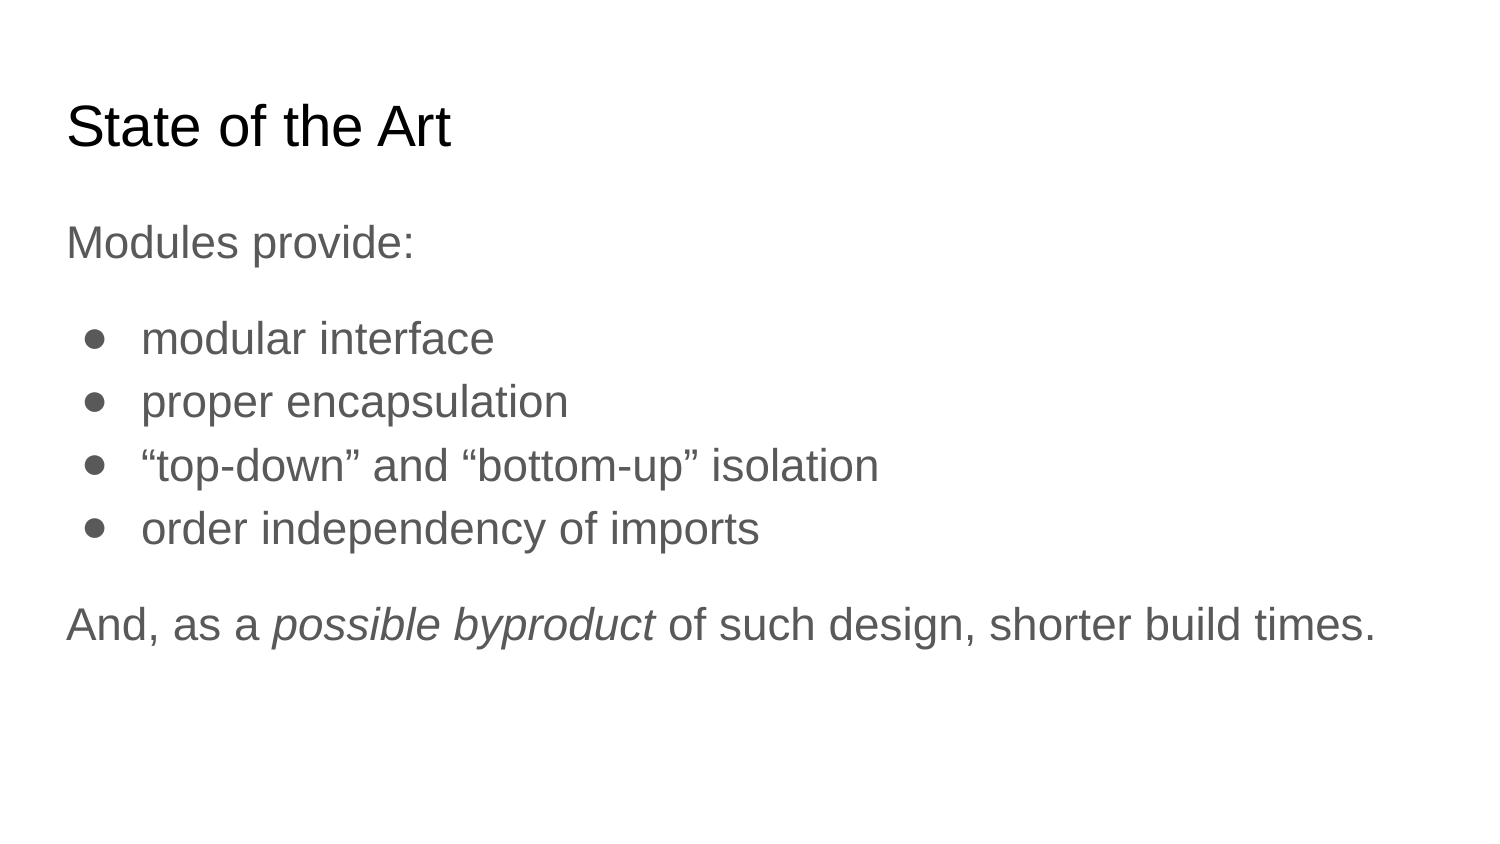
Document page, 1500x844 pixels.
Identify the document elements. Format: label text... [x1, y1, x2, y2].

list Modules provide: modular interface proper encapsulation “top-down” and “bottom-up” isolation order independency of imports And, as a possible byproduct of such design, shorter build times. [51, 189, 1449, 750]
title State of the Art [51, 72, 1449, 167]
